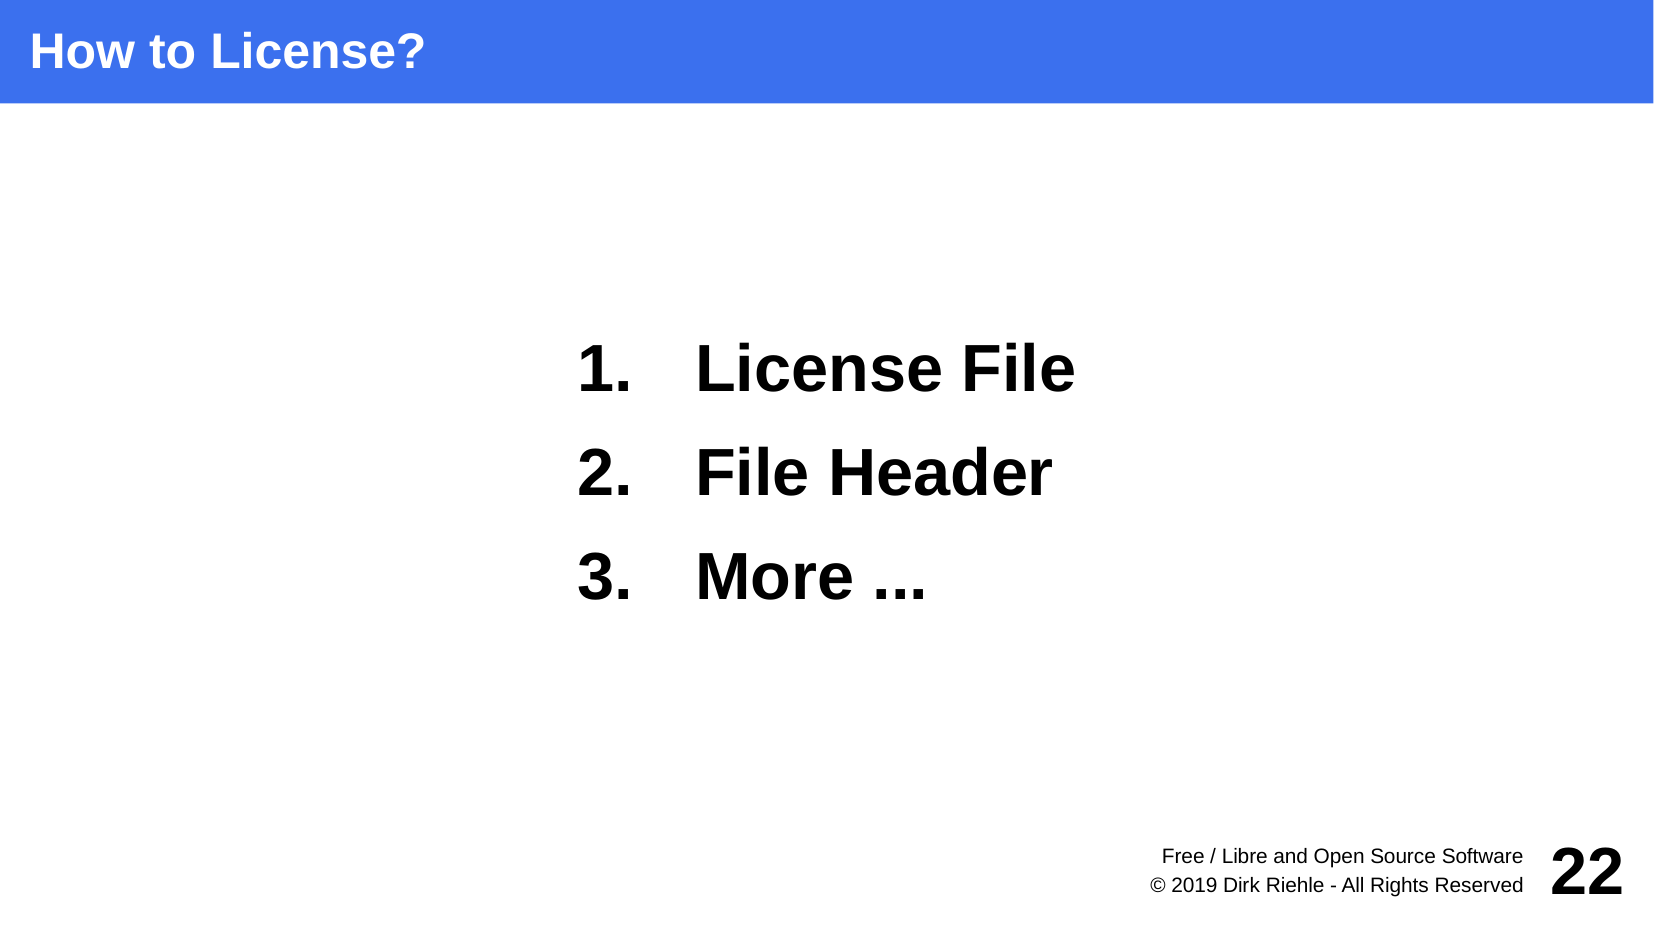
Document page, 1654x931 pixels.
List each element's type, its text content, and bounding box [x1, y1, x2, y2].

title How to License? [0, 0, 1654, 104]
subtitle License File File Header More ... [29, 132, 1625, 813]
